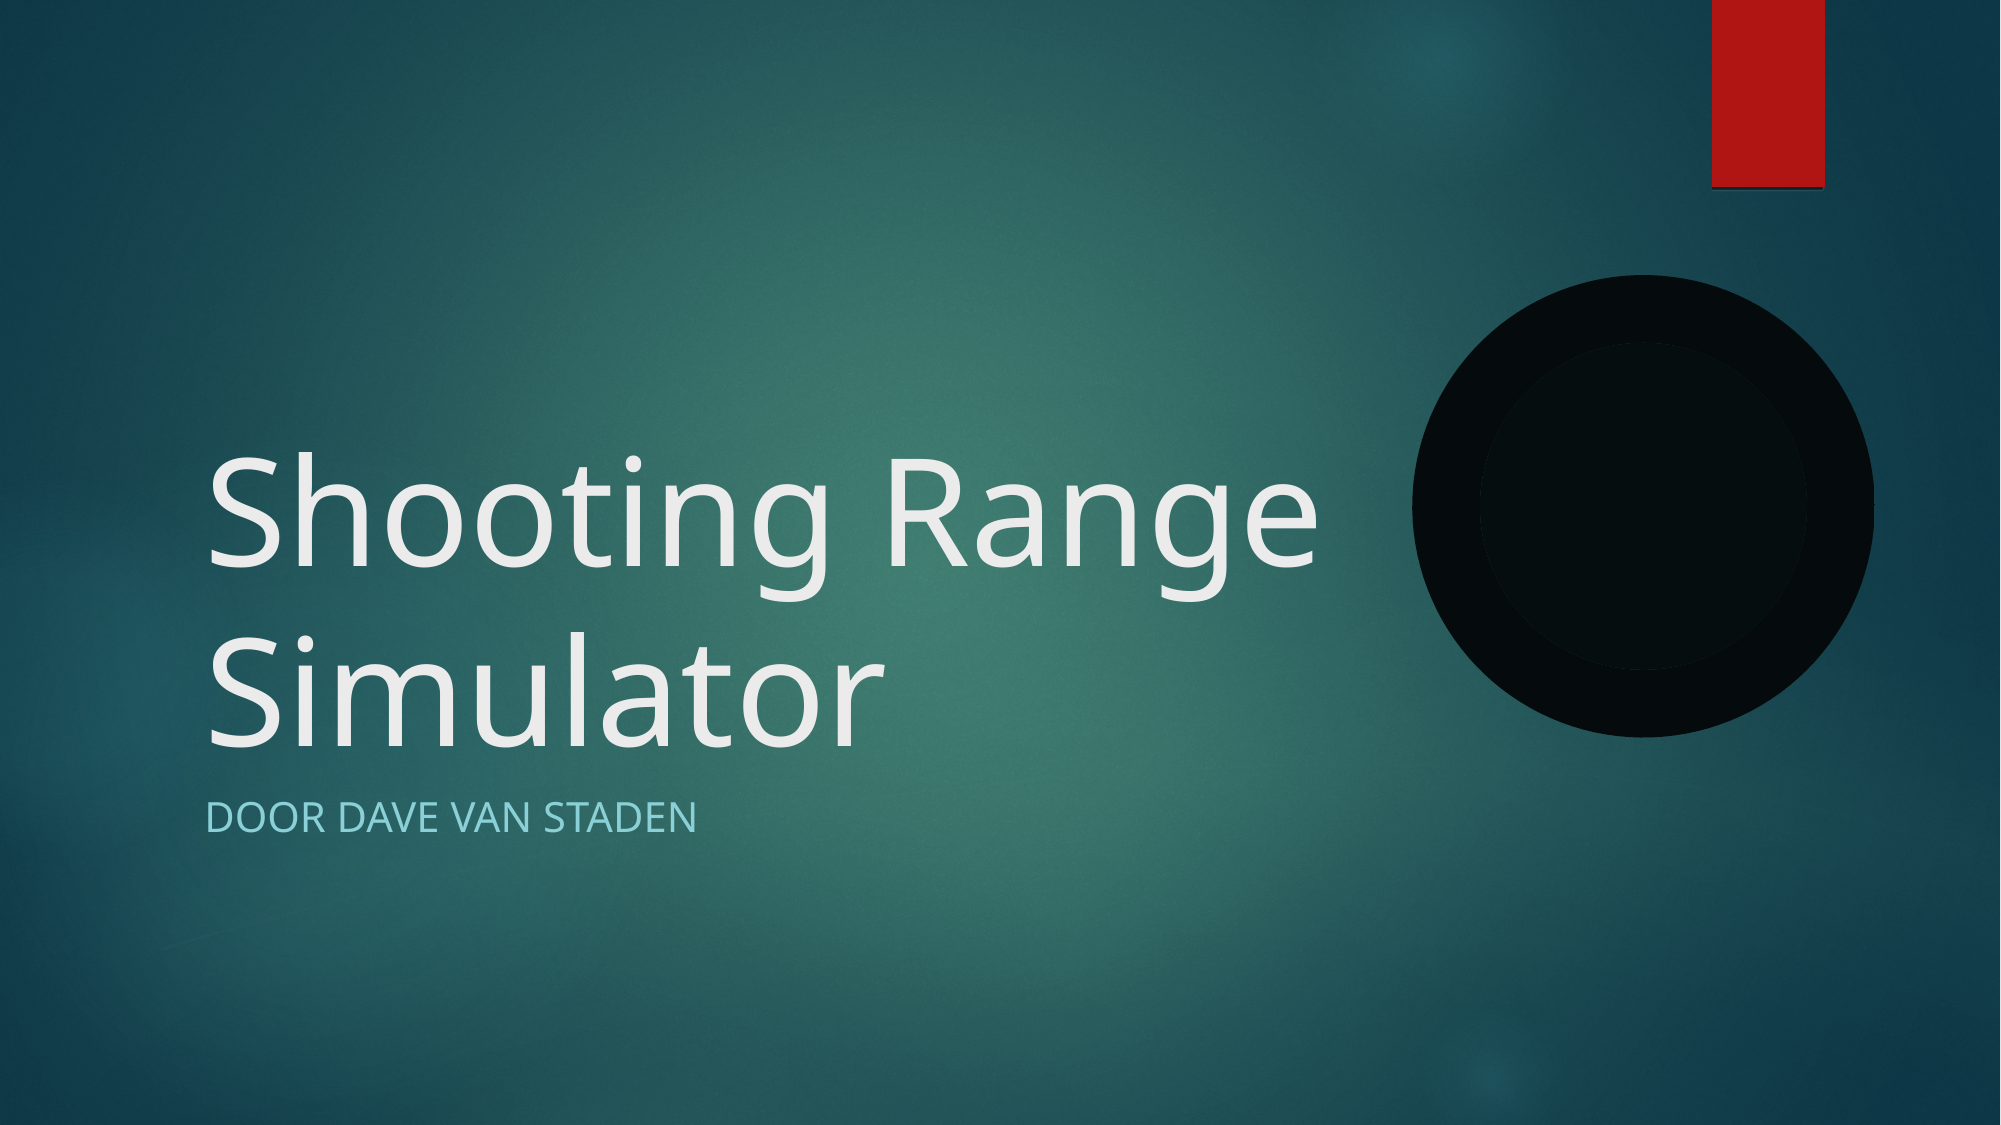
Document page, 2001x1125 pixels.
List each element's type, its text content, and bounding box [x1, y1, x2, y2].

title Shooting Range Simulator [189, 237, 1638, 783]
subtitle Door Dave van Staden [189, 783, 1638, 926]
